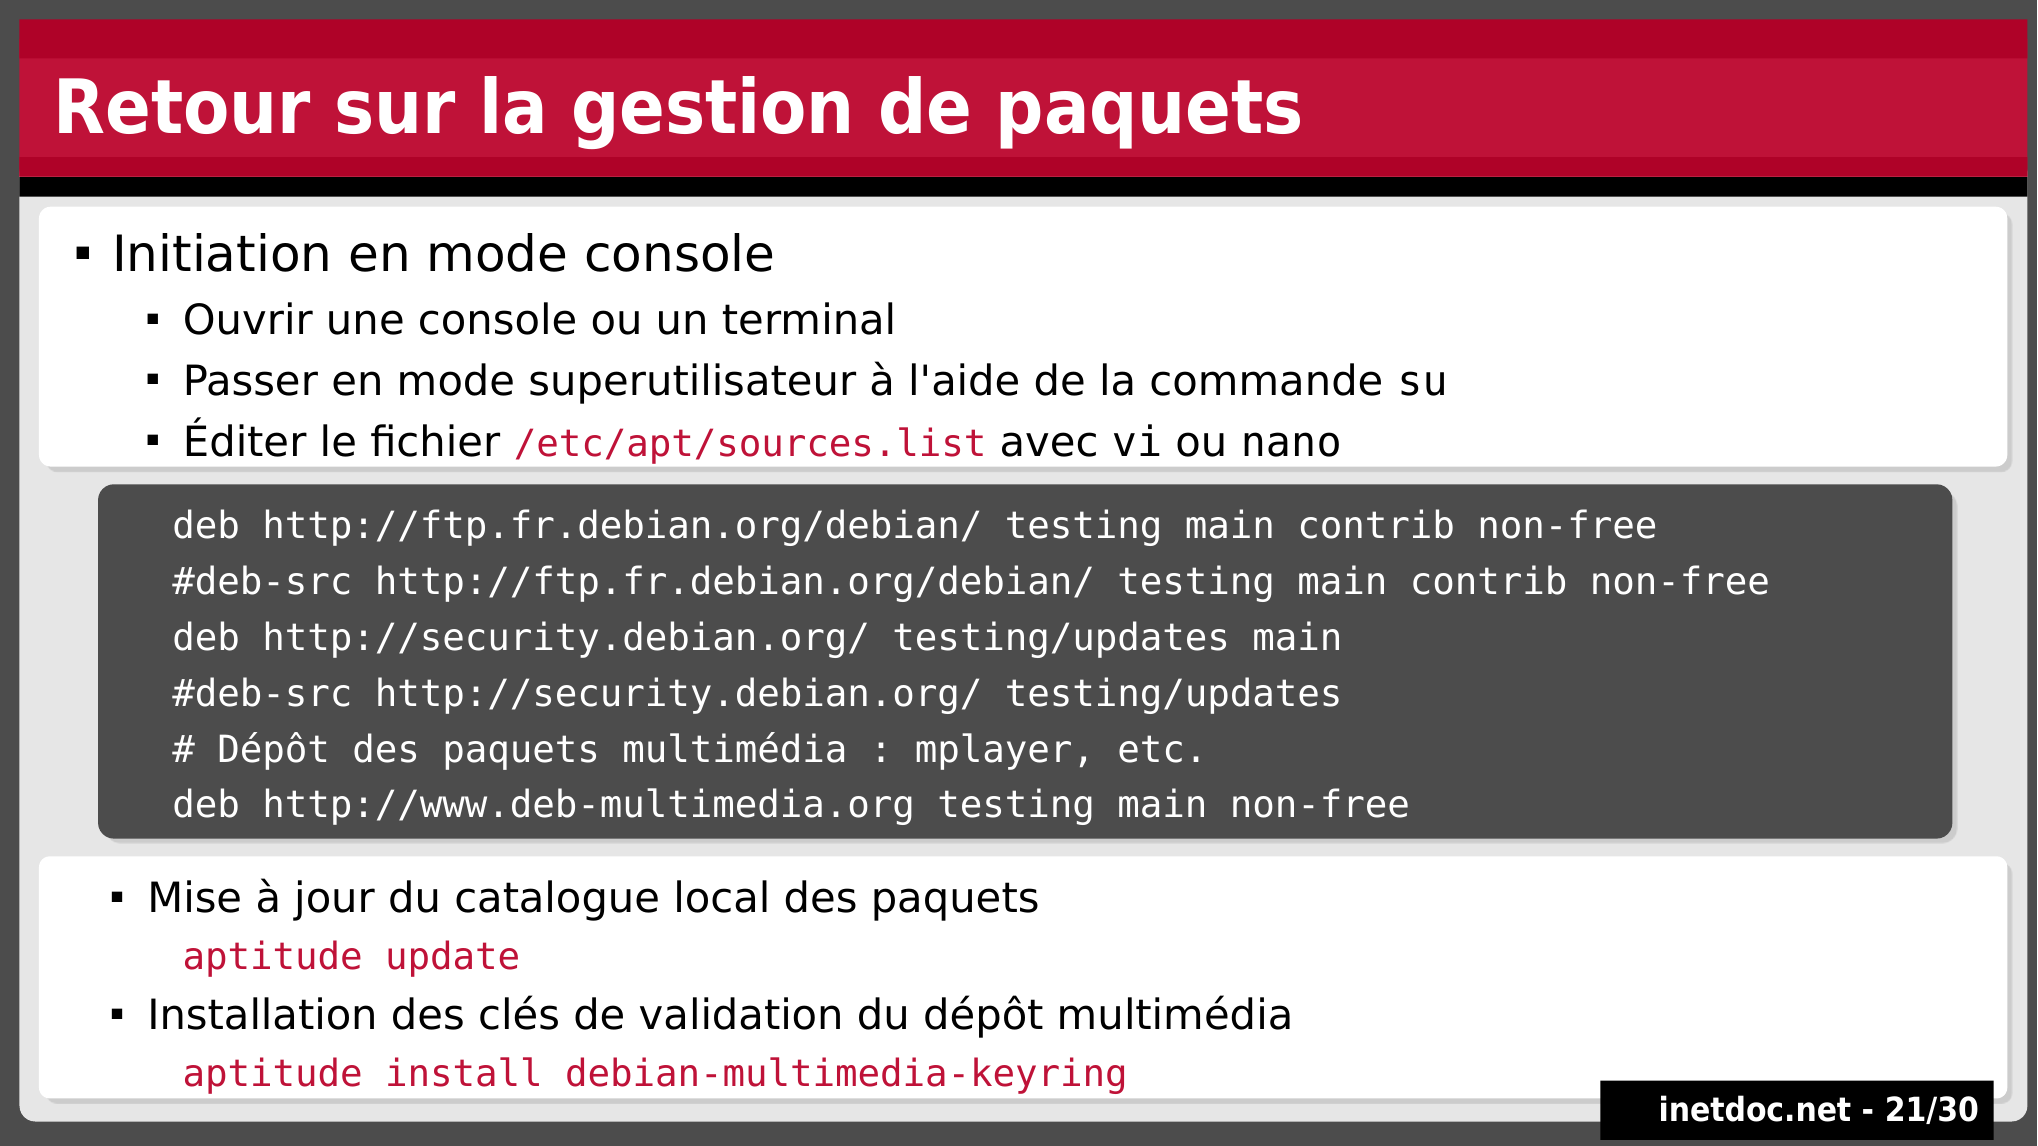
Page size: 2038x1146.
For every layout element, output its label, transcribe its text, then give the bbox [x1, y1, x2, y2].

text_box Mise à jour du catalogue local des paquets aptitude update Installation des clés de validation du dépôt multimédia aptitude install debian-multimedia-keyring [38, 856, 2008, 1099]
text_box [19, 19, 2028, 59]
text_box inetdoc.net - <numéro>/30 [1600, 1080, 1994, 1140]
text_box Initiation en mode console Ouvrir une console ou un terminal Passer en mode superutilisateur à l'aide de la commande su Éditer le fichier /etc/apt/sources.list avec vi ou nano [38, 206, 2008, 467]
text_box Retour sur la gestion de paquets [19, 59, 2028, 157]
text_box deb http://ftp.fr.debian.org/debian/ testing main contrib non-free #deb-src http://ftp.fr.debian.org/debian/ testing main contrib non-free deb http://security.debian.org/ testing/updates main #deb-src http://security.debian.org/ testing/updates # Dépôt des paquets multimédia : mplayer, etc. deb http://www.deb-multimedia.org testing main non-free [98, 484, 1953, 839]
text_box [19, 157, 2028, 1122]
